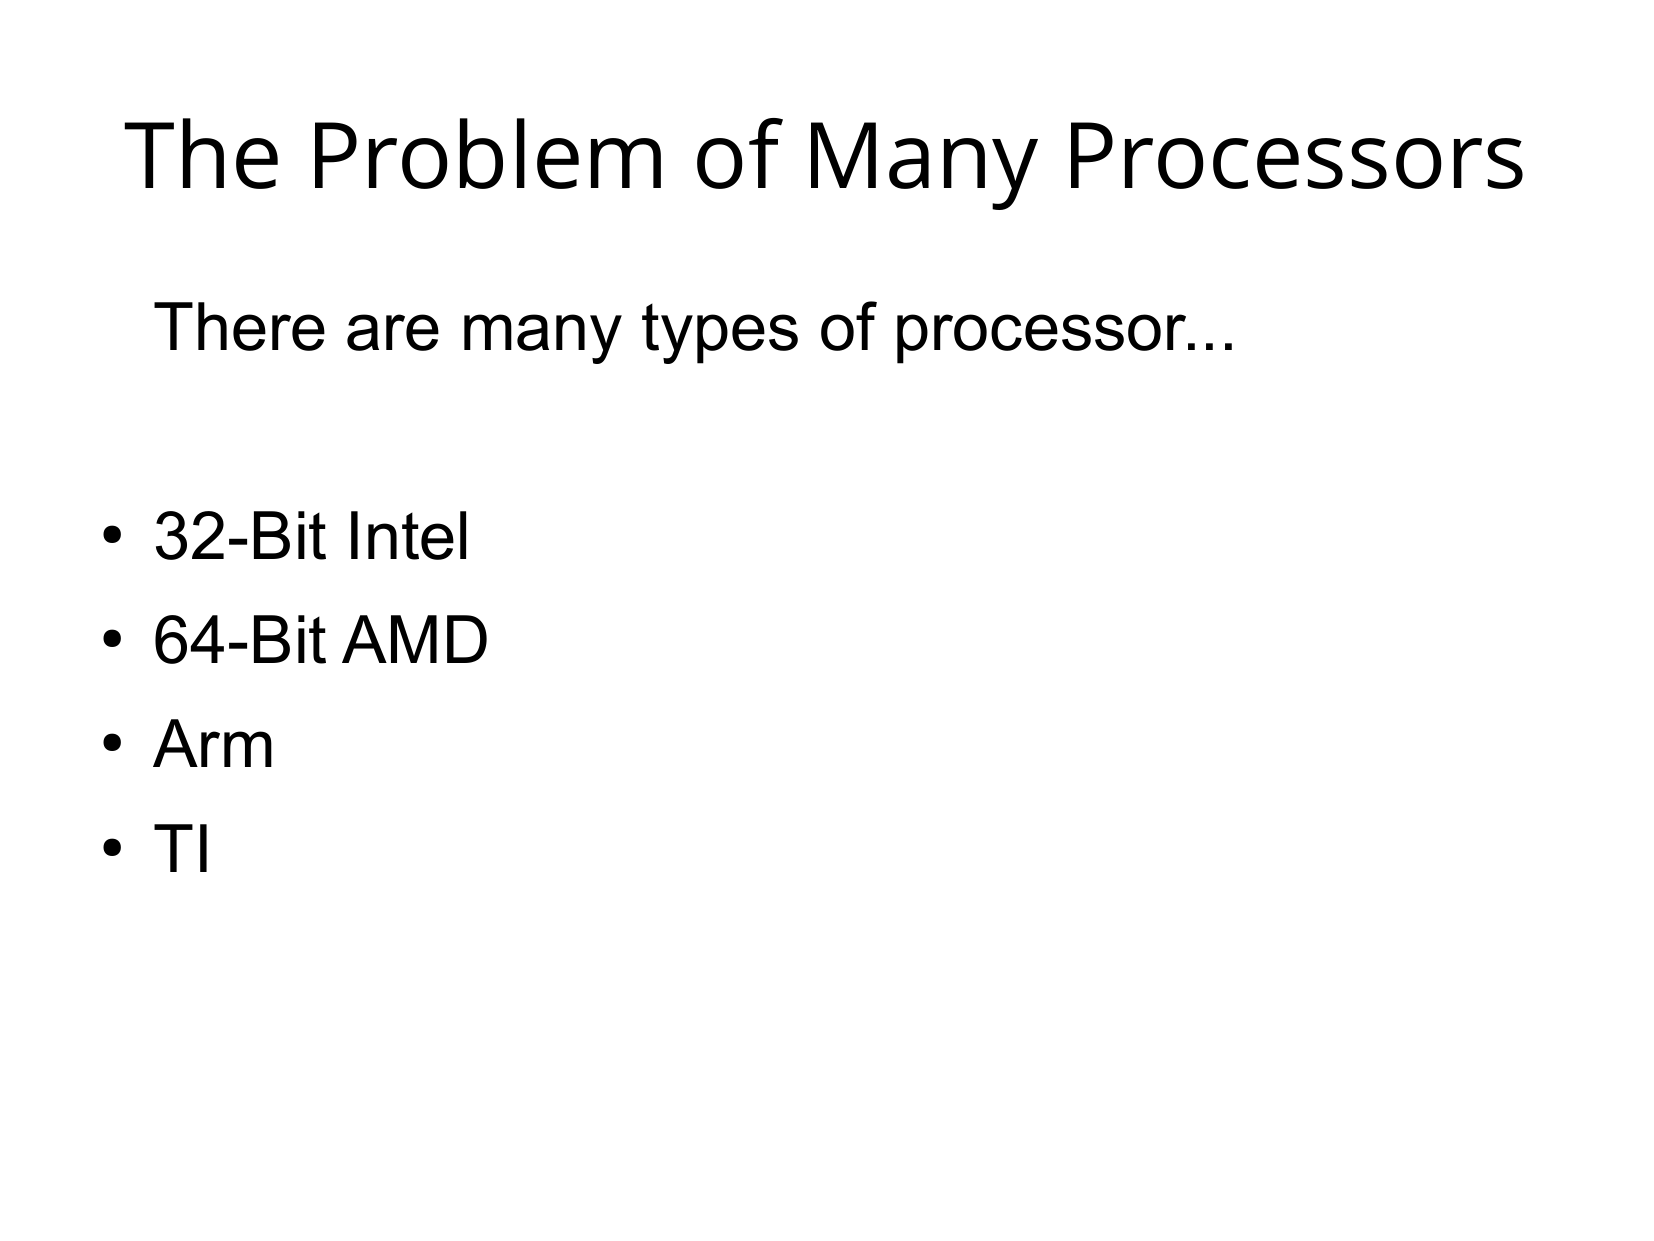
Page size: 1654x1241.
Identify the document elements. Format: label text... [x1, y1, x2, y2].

list There are many types of processor... 32-Bit Intel 64-Bit AMD Arm TI [82, 290, 1571, 1010]
title The Problem of Many Processors [82, 49, 1571, 257]
